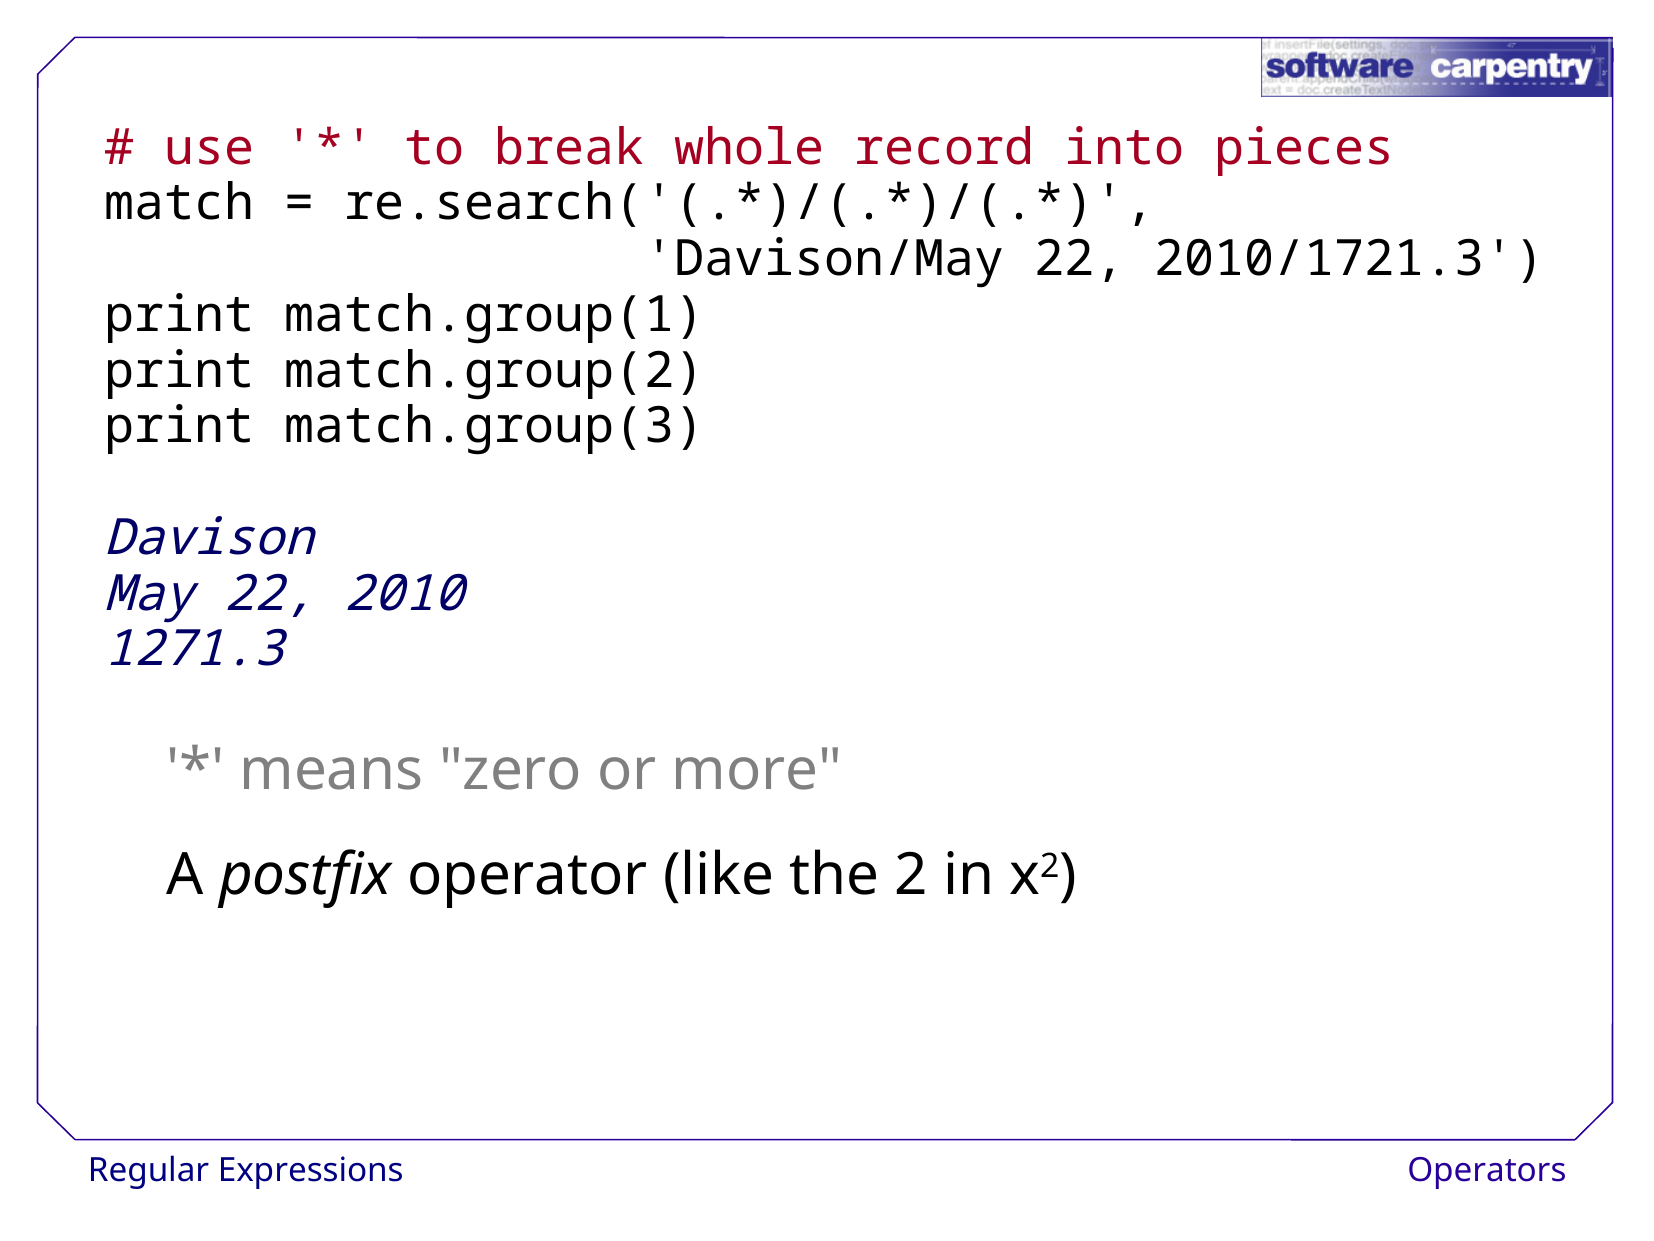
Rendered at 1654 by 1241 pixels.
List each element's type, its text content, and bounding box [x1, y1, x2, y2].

text_box '*' means "zero or more" A postfix operator (like the 2 in x2) [151, 688, 1530, 915]
text_box # use '*' to break whole record into pieces match = re.search('(.*)/(.*)/(.*)', 'Davison/May 22, 2010/1721.3') print match.group(1) print match.group(2) print match.group(3) Davison May 22, 2010 1271.3 [89, 112, 1512, 715]
picture [1261, 39, 1613, 97]
